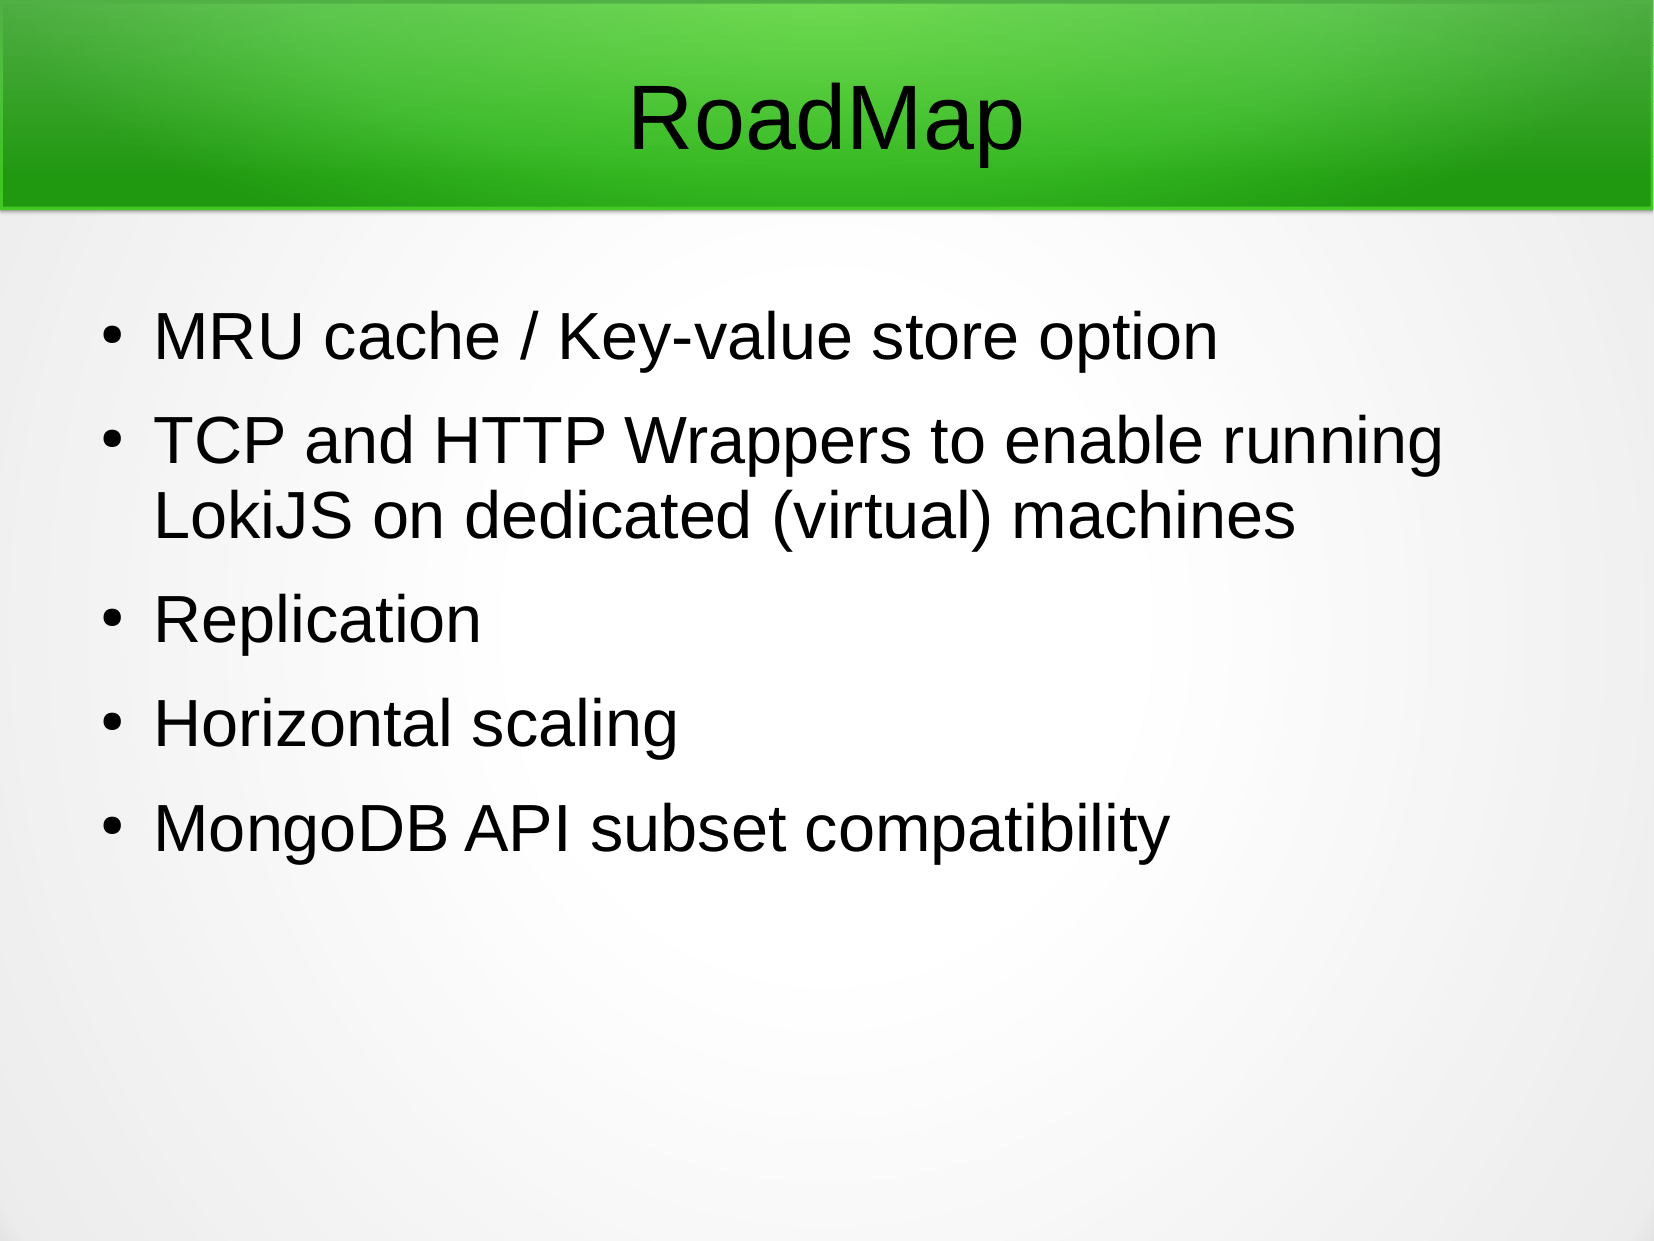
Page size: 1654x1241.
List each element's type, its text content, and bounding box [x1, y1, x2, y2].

list MRU cache / Key-value store option TCP and HTTP Wrappers to enable running LokiJS on dedicated (virtual) machines Replication Horizontal scaling MongoDB API subset compatibility [82, 299, 1571, 1019]
title RoadMap [82, 47, 1571, 189]
